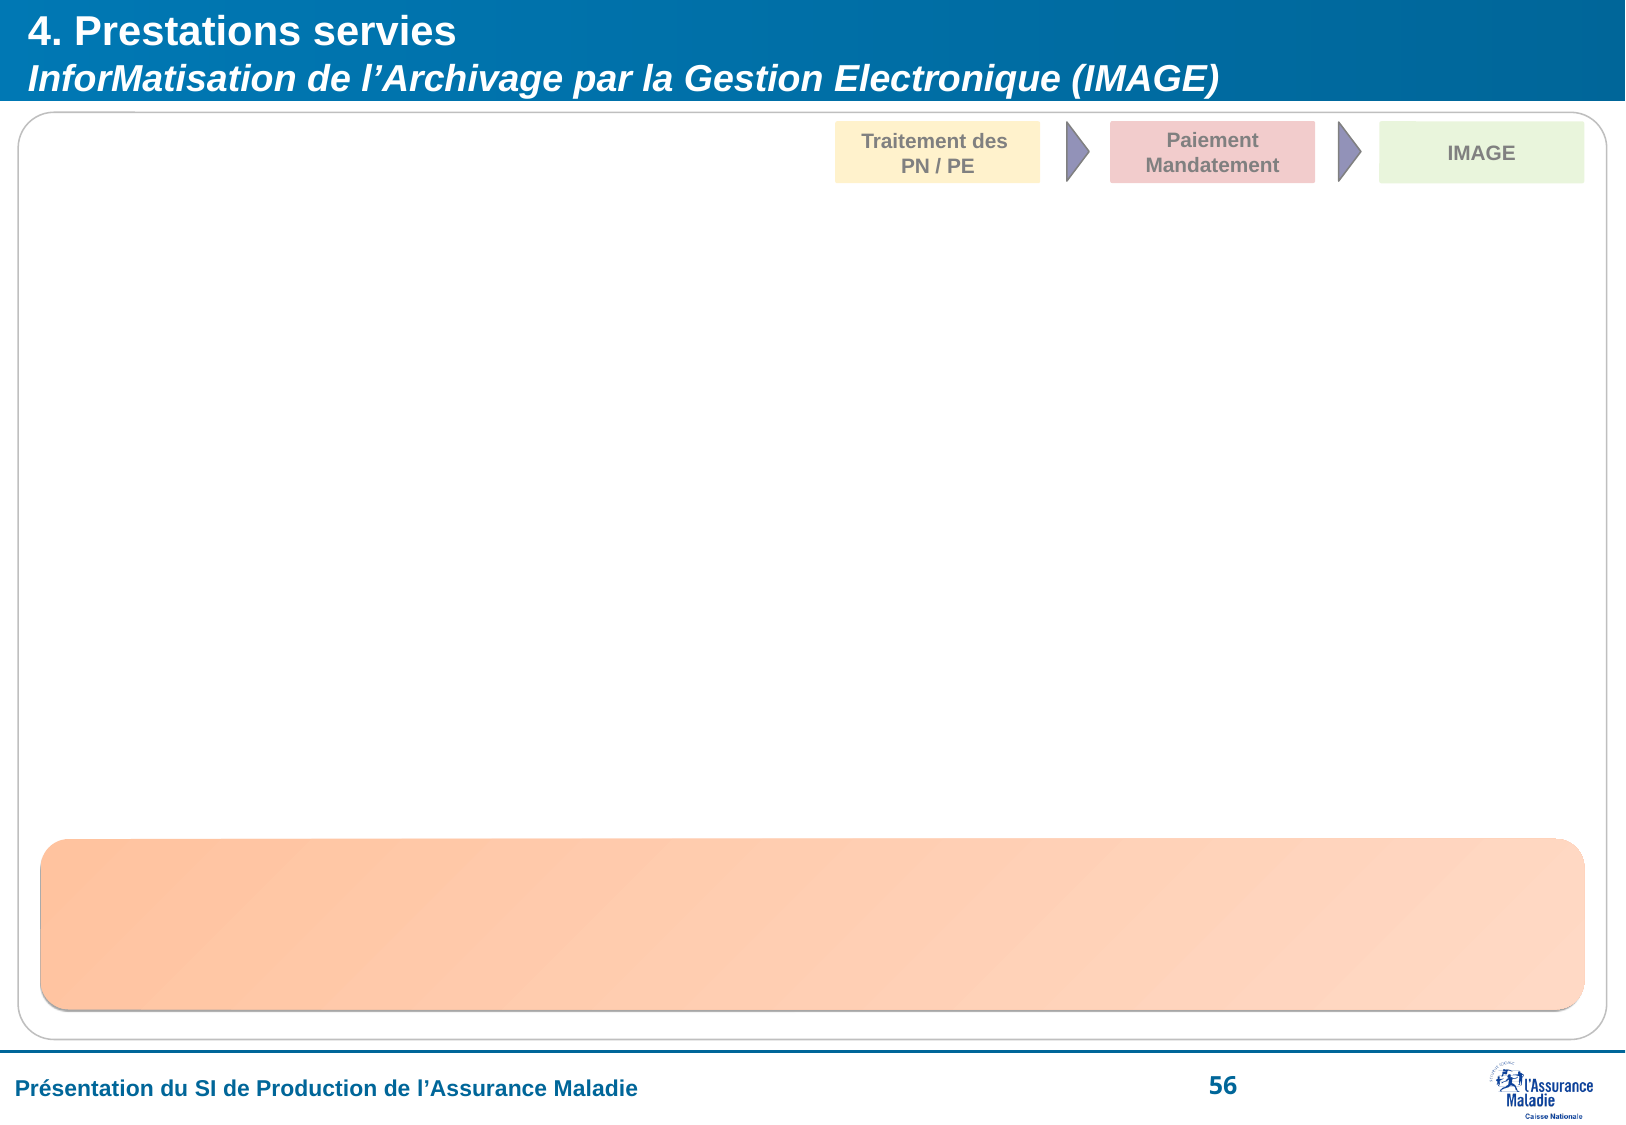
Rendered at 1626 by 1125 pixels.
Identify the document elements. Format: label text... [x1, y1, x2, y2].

text_box Paiement Mandatement [1110, 121, 1316, 184]
text_box [40, 838, 1585, 1010]
text_box [1338, 122, 1361, 182]
text_box Traitement des PN / PE [835, 121, 1041, 184]
text_box [1066, 122, 1090, 182]
text_box IMAGE [1379, 121, 1585, 184]
picture [1484, 1056, 1595, 1120]
title 4. Prestations servies InforMatisation de l’Archivage par la Gestion Electronique (IMAGE) [12, 3, 1595, 99]
